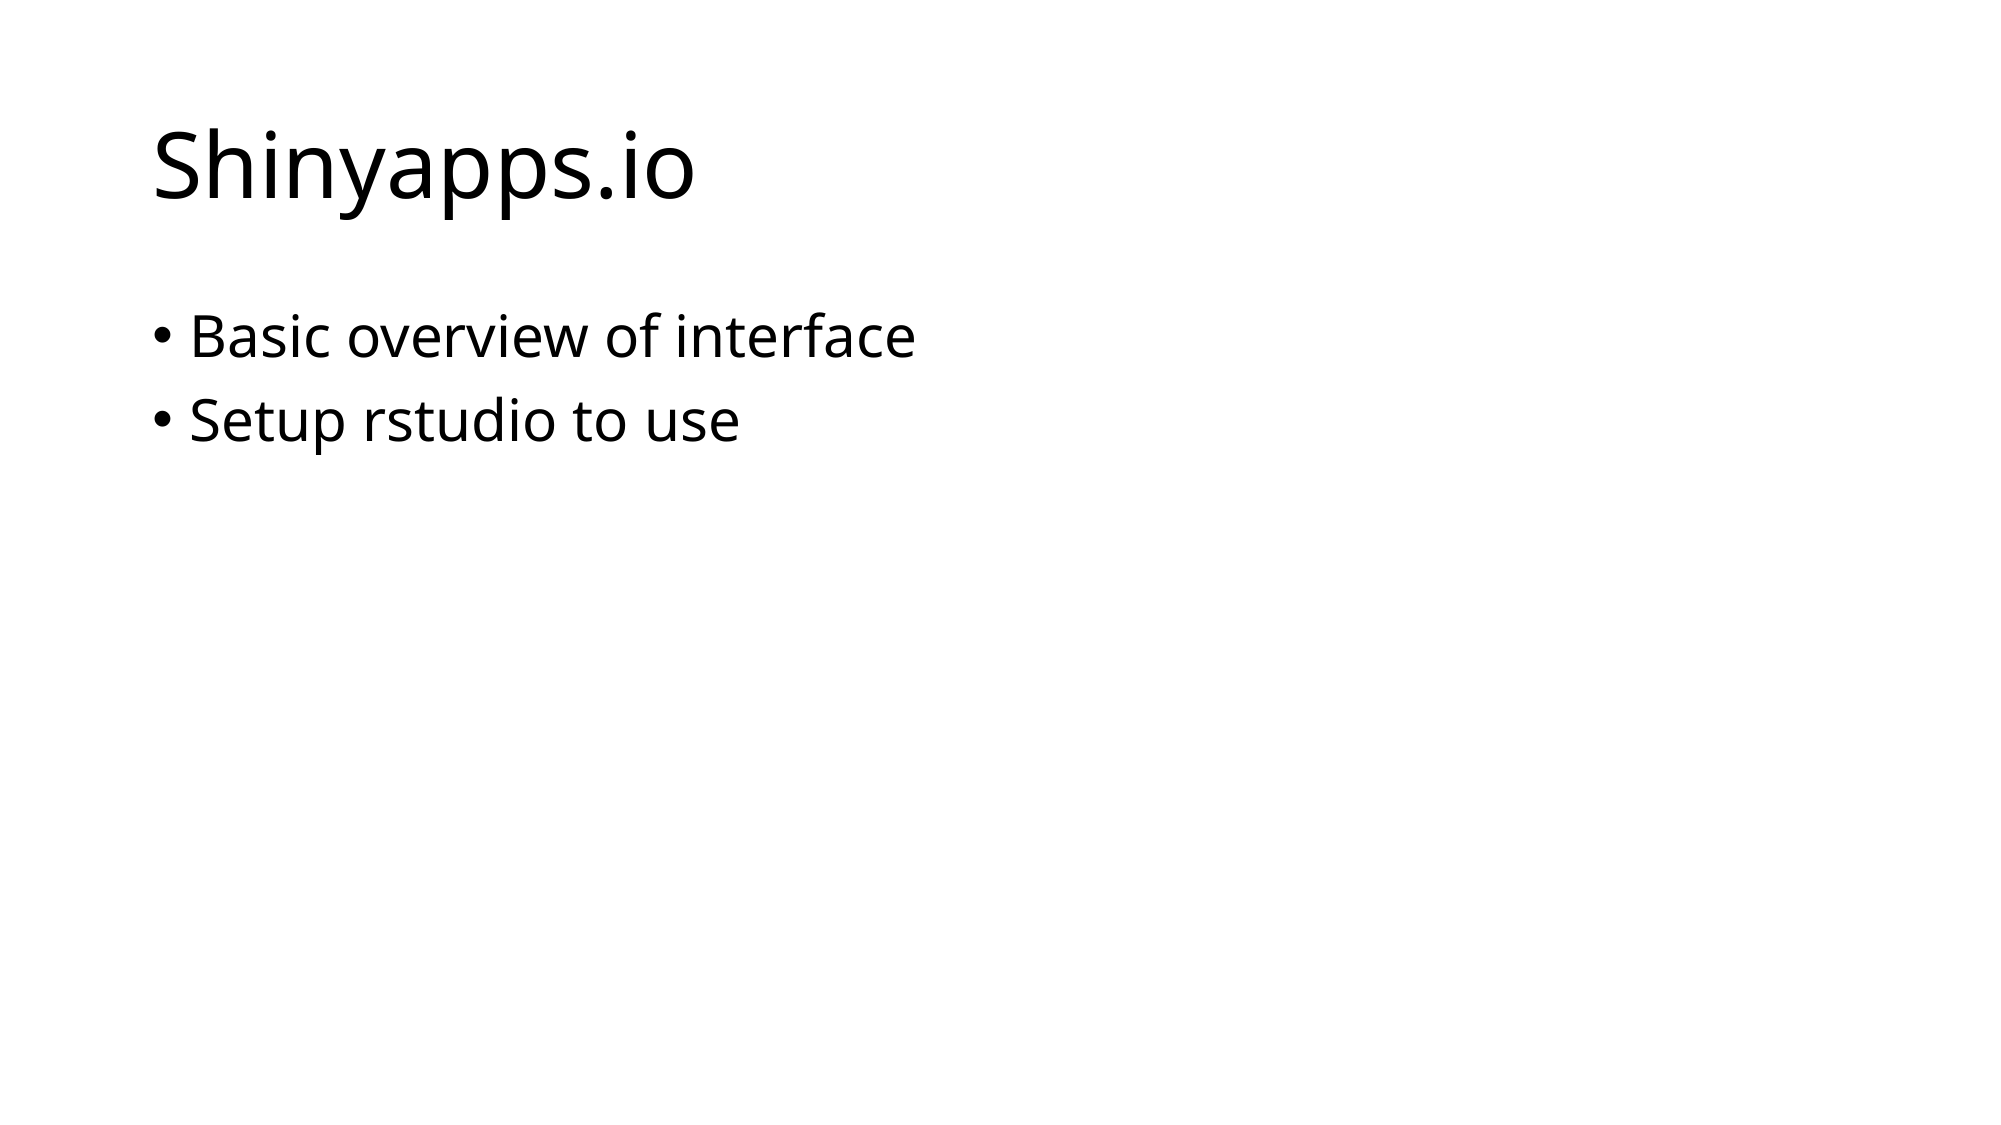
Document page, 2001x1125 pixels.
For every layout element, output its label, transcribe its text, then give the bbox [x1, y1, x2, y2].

title Shinyapps.io [137, 59, 1863, 278]
list Basic overview of interface Setup rstudio to use [137, 299, 1863, 1014]
